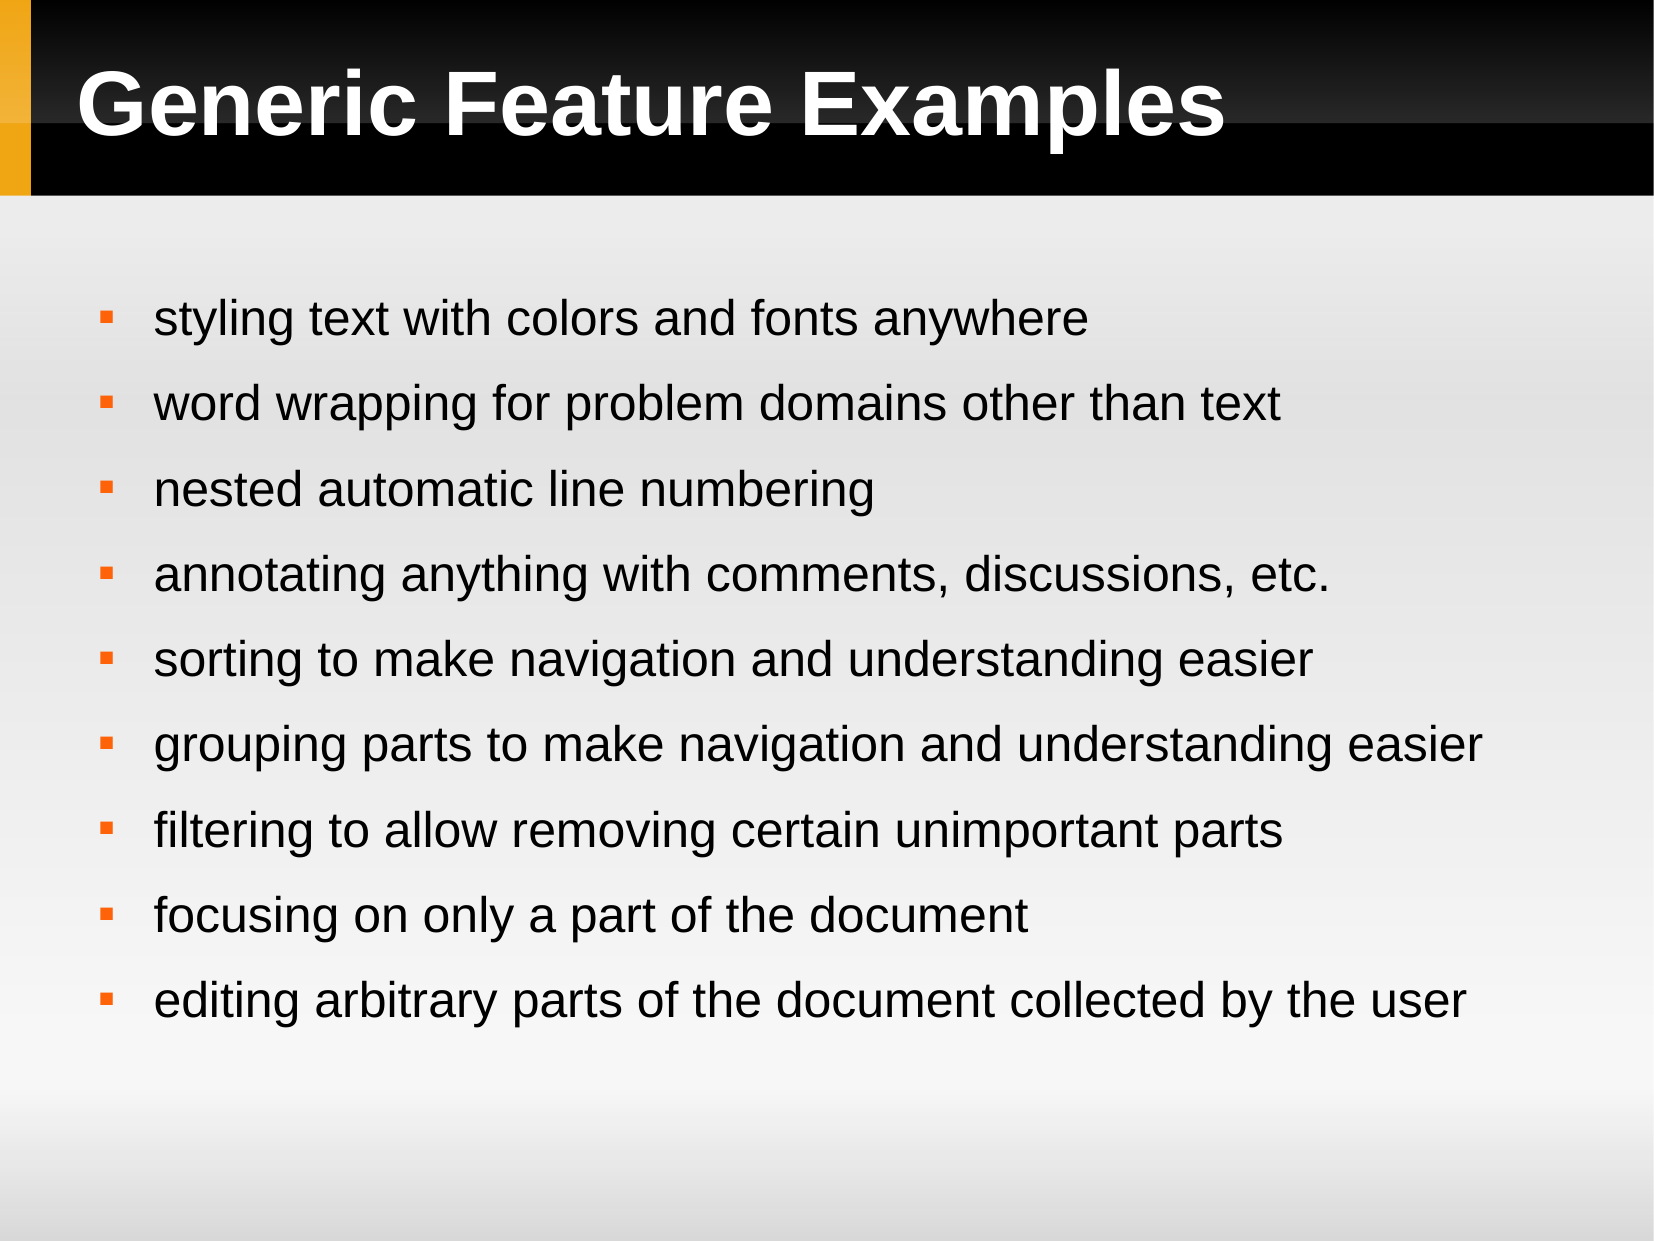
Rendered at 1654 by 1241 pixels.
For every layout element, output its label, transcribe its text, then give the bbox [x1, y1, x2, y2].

picture [0, 0, 1654, 1241]
title Generic Feature Examples [76, 0, 1565, 208]
list styling text with colors and fonts anywhere word wrapping for problem domains other than text nested automatic line numbering annotating anything with comments, discussions, etc. sorting to make navigation and understanding easier grouping parts to make navigation and understanding easier filtering to allow removing certain unimportant parts focusing on only a part of the document editing arbitrary parts of the document collected by the user [82, 290, 1571, 1119]
